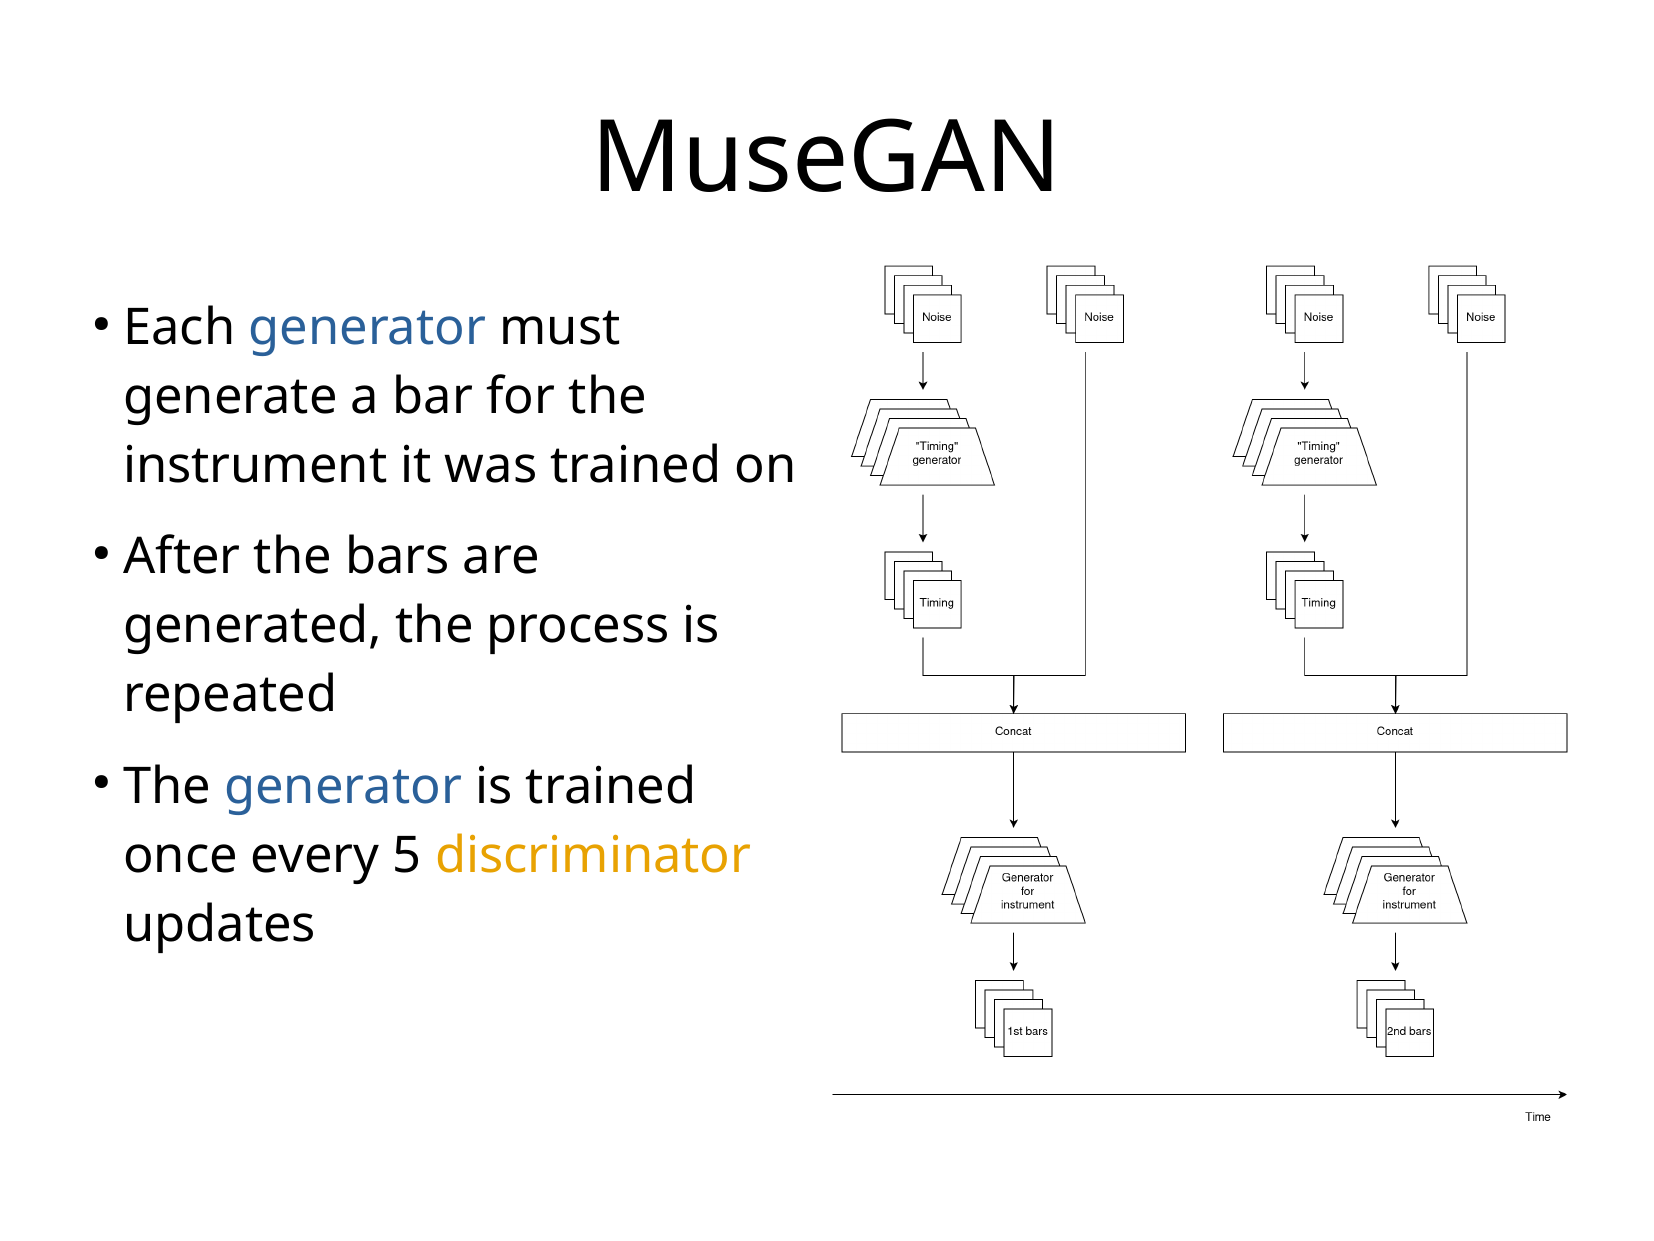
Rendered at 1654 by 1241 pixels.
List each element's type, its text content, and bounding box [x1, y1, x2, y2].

list Each generator must generate a bar for the instrument it was trained on After the bars are generated, the process is repeated The generator is trained once every 5 discriminator updates [82, 290, 809, 1010]
title MuseGAN [82, 49, 1571, 257]
picture [825, 256, 1576, 1132]
